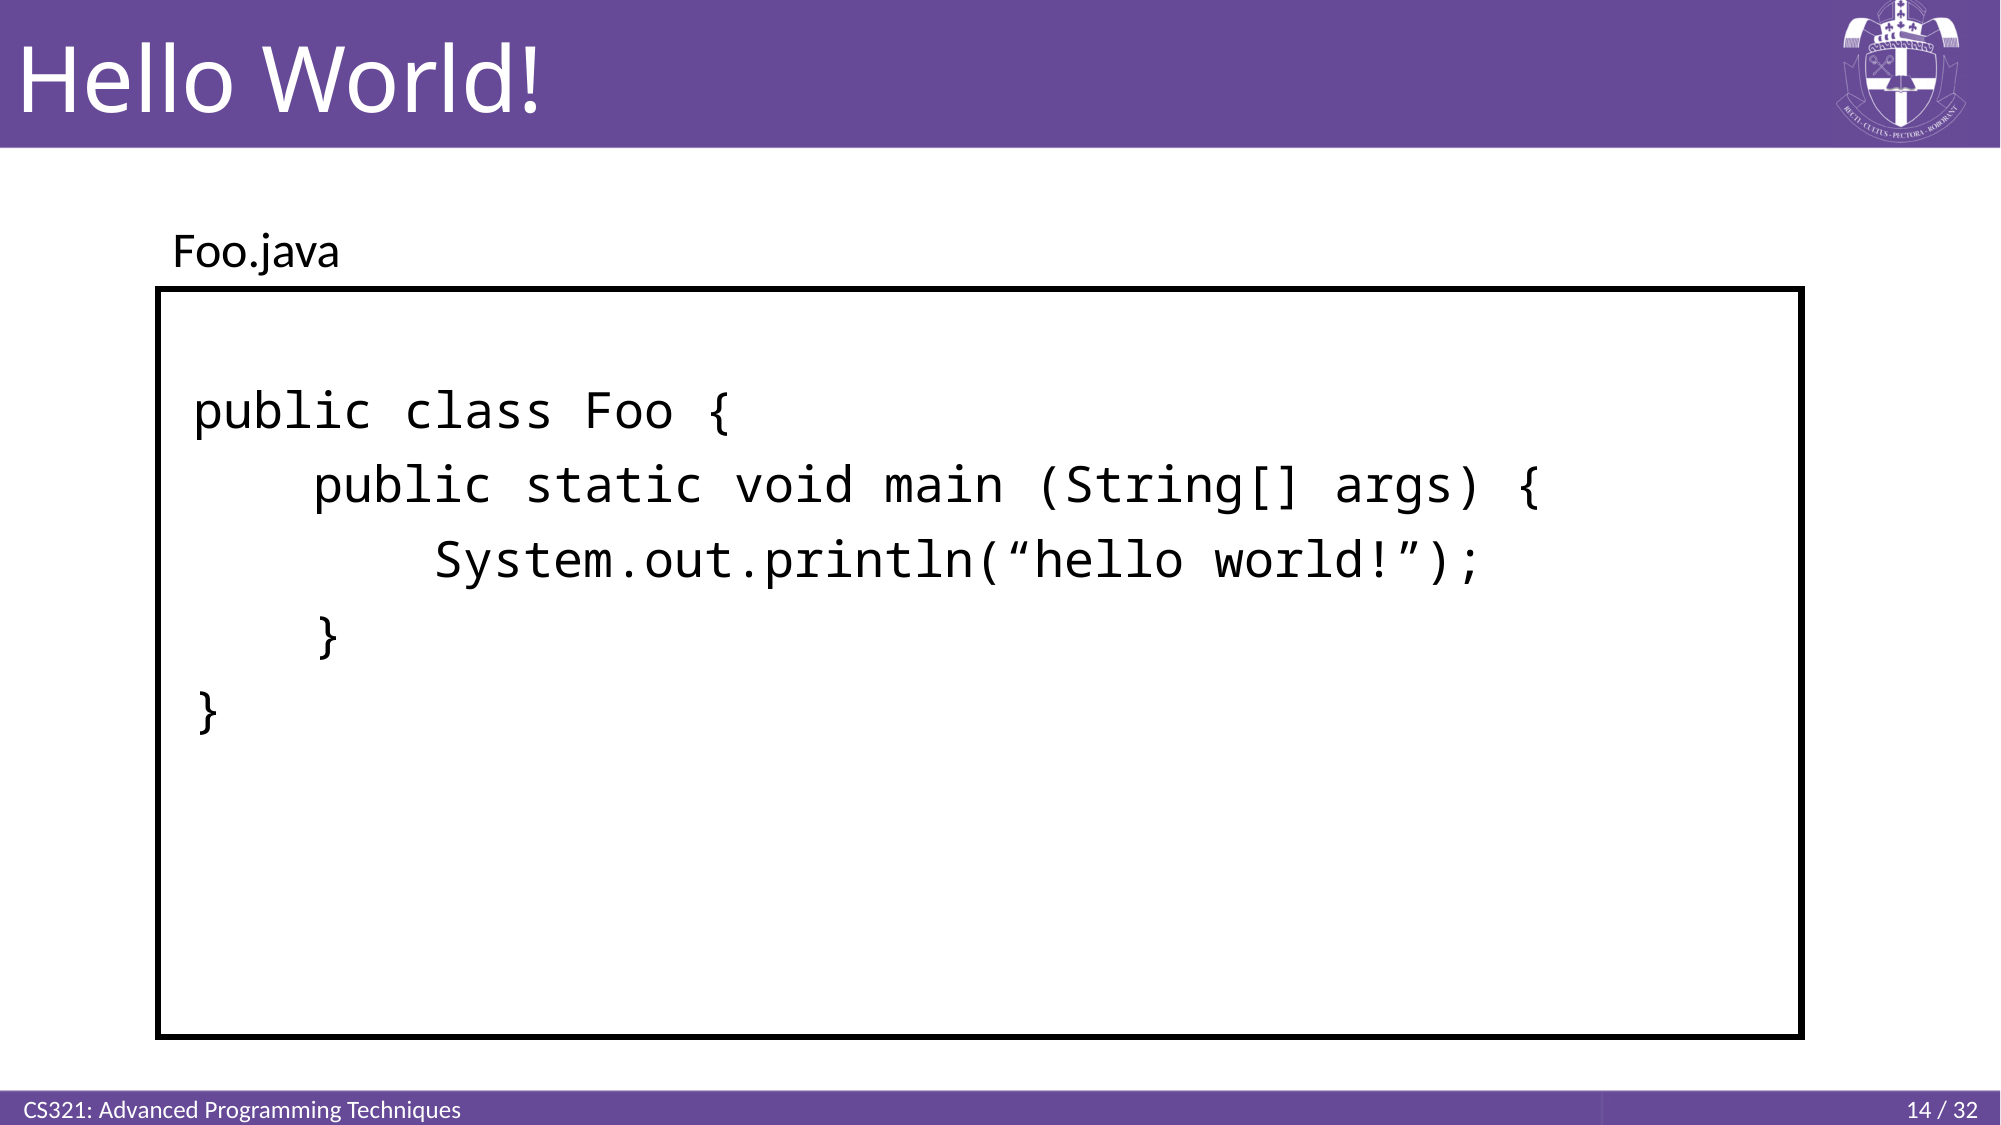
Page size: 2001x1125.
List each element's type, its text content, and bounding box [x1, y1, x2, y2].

text_box Foo.java [158, 209, 650, 285]
text_box public class Foo { public static void main (String[] args) { System.out.println(“hello world!”); } } [178, 377, 1798, 1034]
picture [0, 0, 2001, 1125]
title Hello World! [0, 0, 1725, 192]
picture [161, 292, 1798, 1034]
slide_number <number> / 32 [1862, 1079, 1994, 1125]
text_box public class Foo { public static void main (String[] args) { System.out.println(“hello world!”); } } [178, 377, 2000, 1079]
